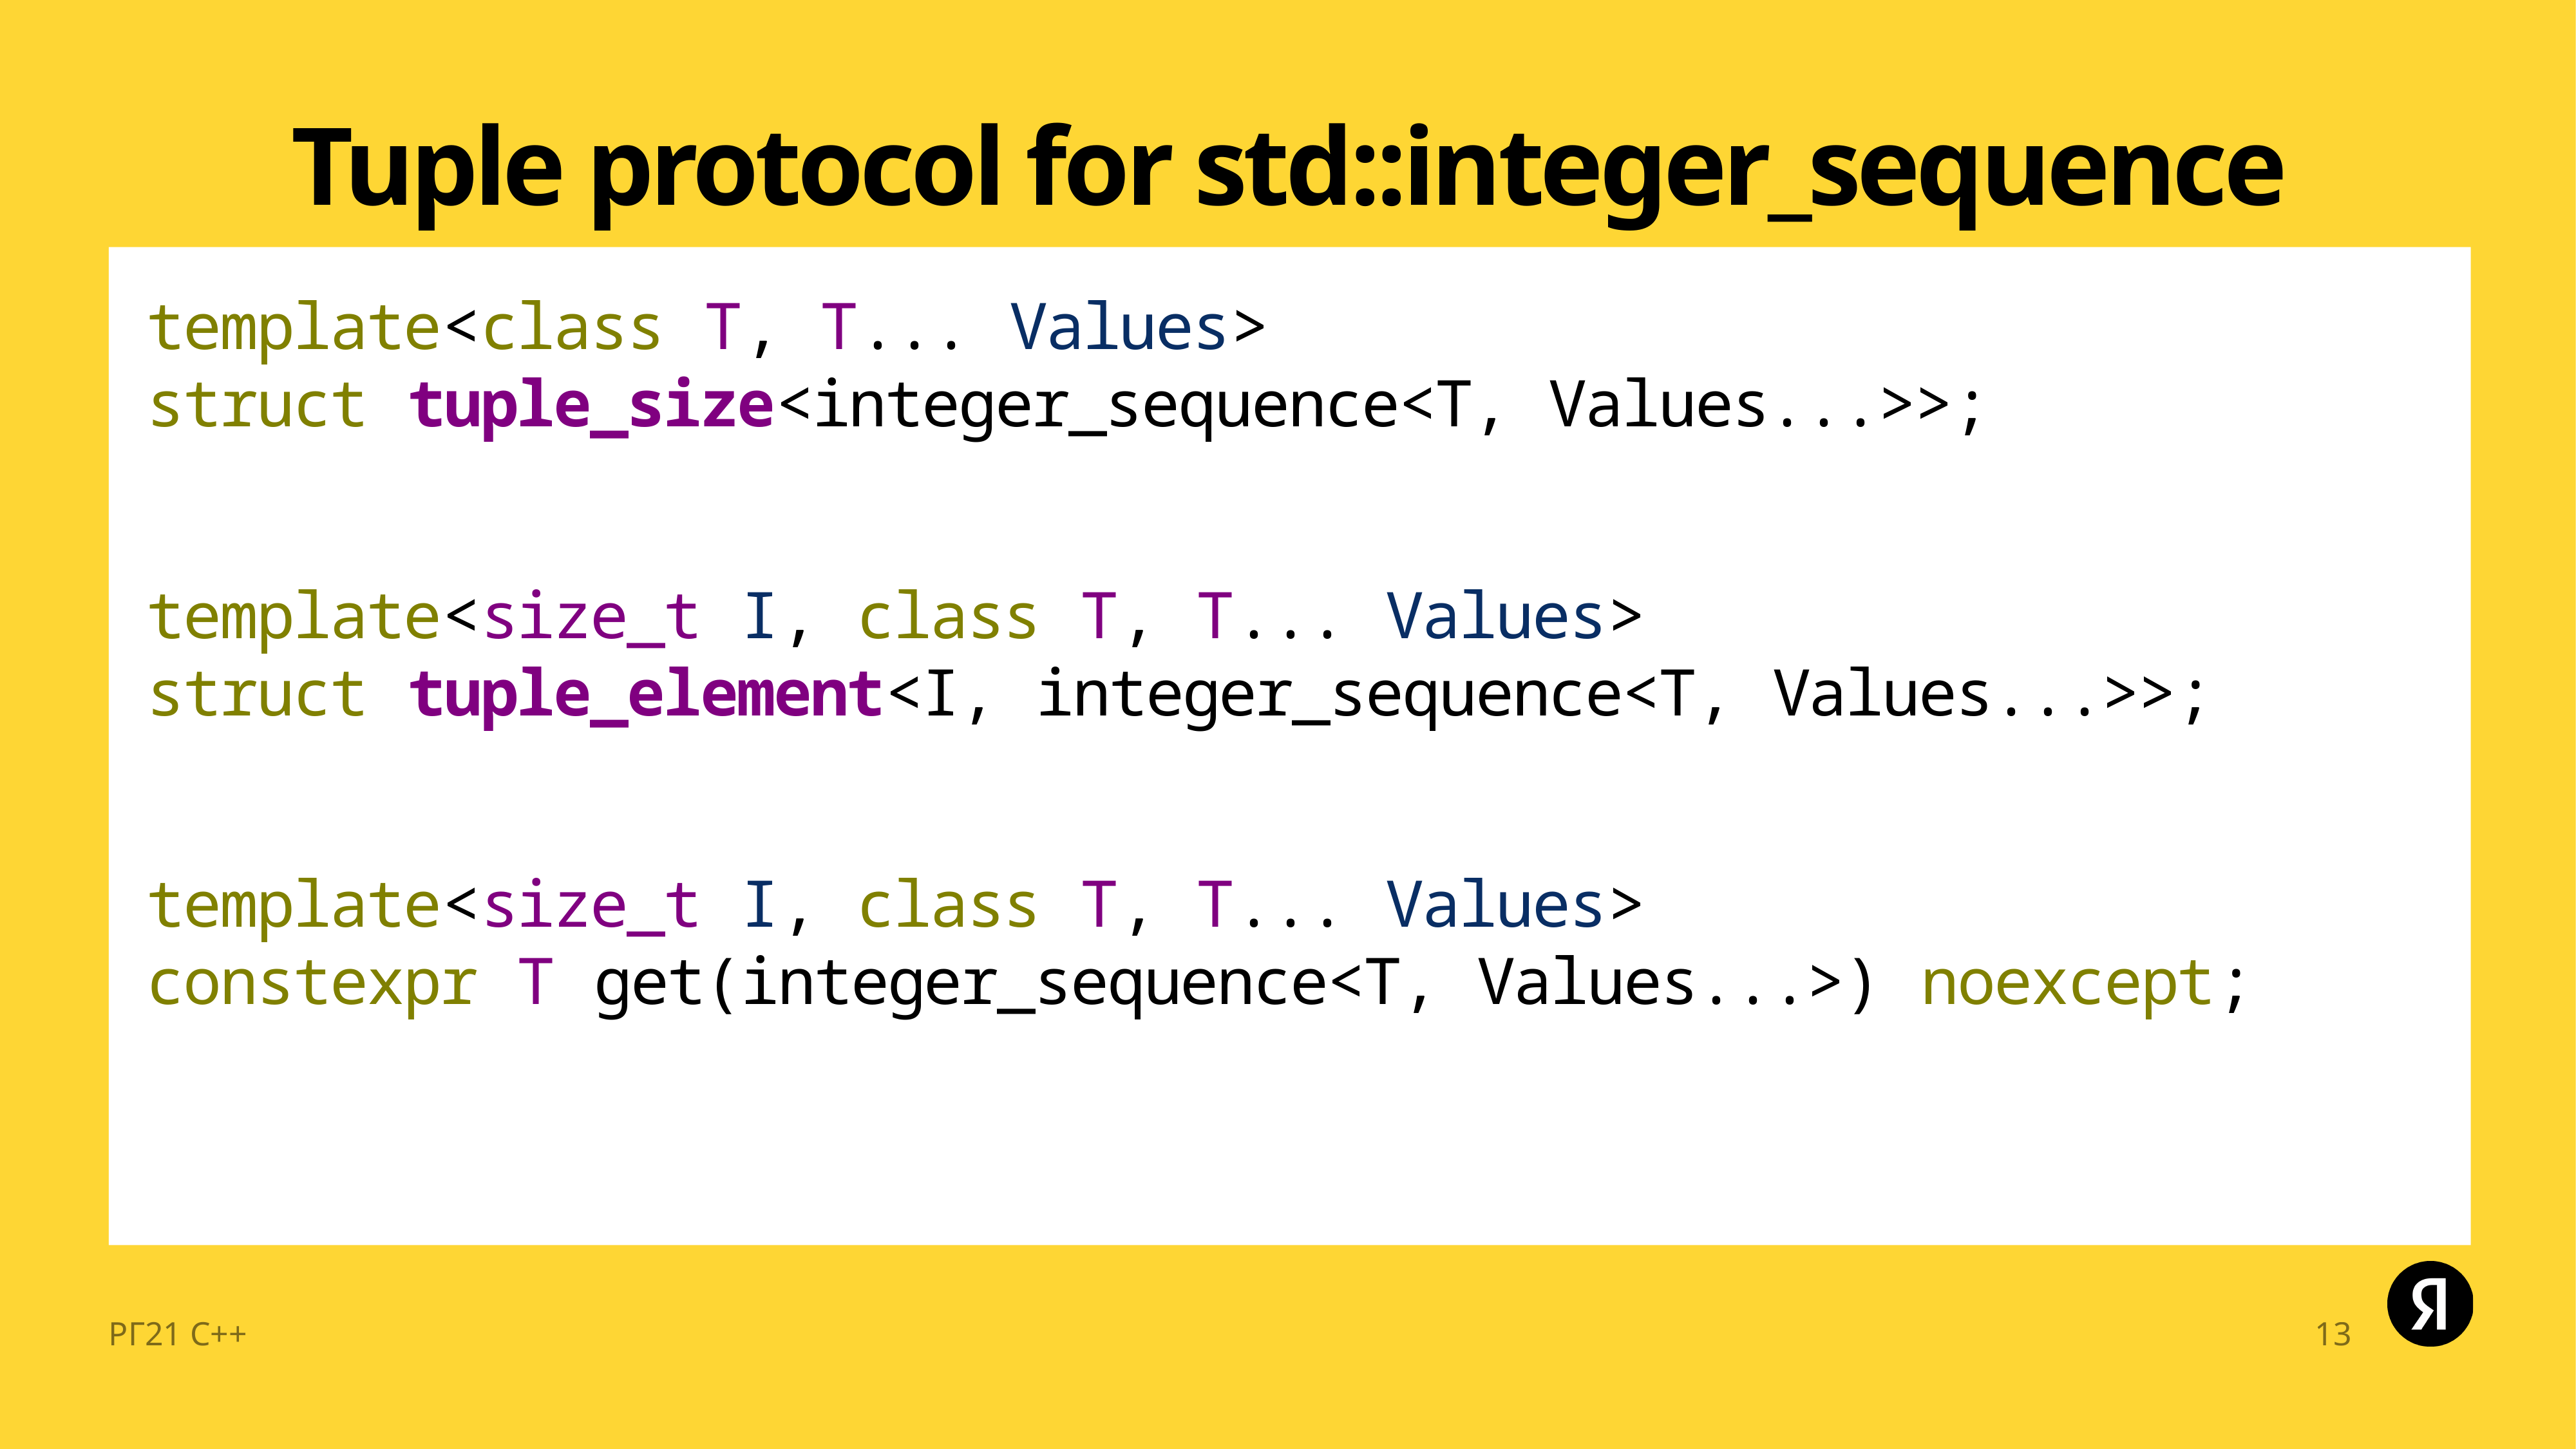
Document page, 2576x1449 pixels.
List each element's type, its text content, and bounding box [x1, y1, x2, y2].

list template<class T, T... Values> struct tuple_size<integer_sequence<T, Values...>>; template<size_t I, class T, T... Values> struct tuple_element<I, integer_sequence<T, Values...>>; template<size_t I, class T, T... Values> constexpr T get(integer_sequence<T, Values...>) noexcept; [108, 247, 2471, 1245]
picture [2387, 1261, 2474, 1347]
title Tuple protocol for std::integer_sequence [106, 101, 2473, 228]
